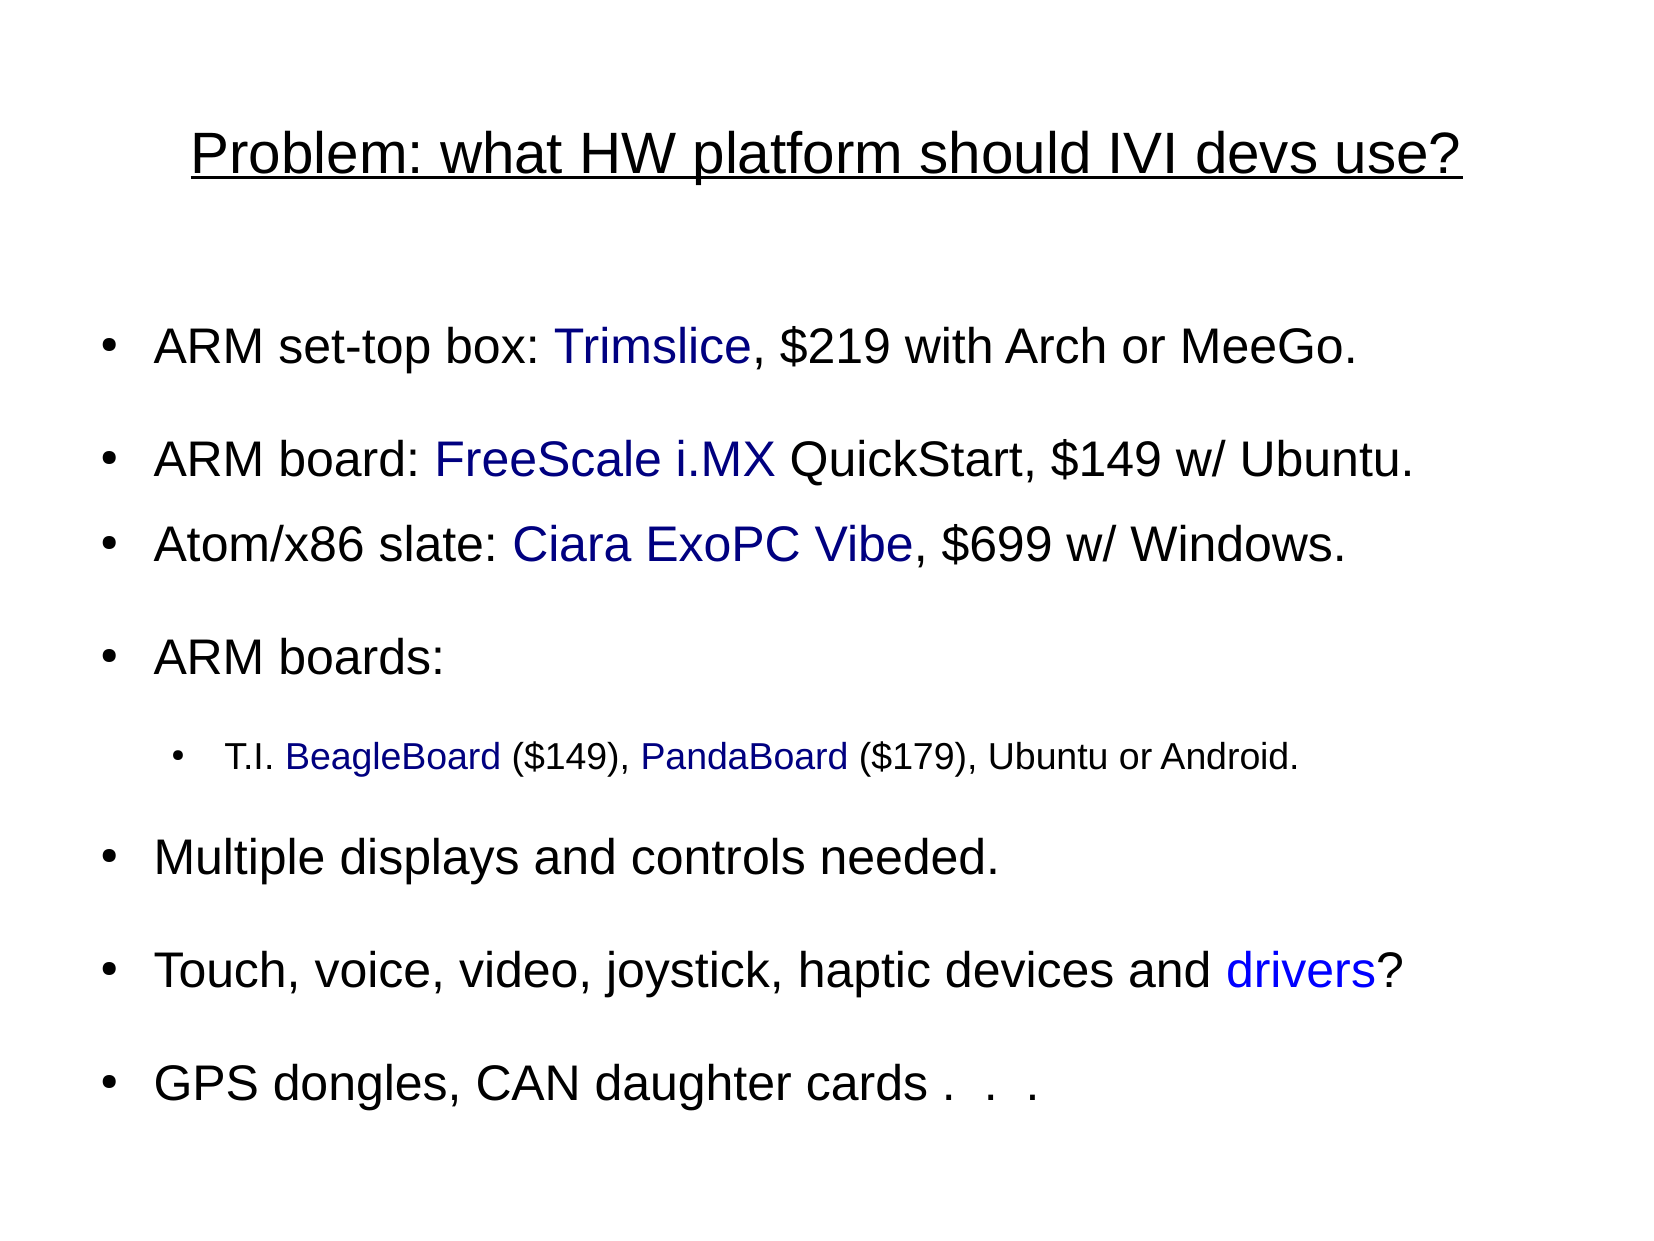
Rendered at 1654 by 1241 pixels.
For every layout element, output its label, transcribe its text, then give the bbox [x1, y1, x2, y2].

list ARM set-top box: Trimslice, $219 with Arch or MeeGo. ARM board: FreeScale i.MX QuickStart, $149 w/ Ubuntu. Atom/x86 slate: Ciara ExoPC Vibe, $699 w/ Windows. ARM boards: T.I. BeagleBoard ($149), PandaBoard ($179), Ubuntu or Android. Multiple displays and controls needed. Touch, voice, video, joystick, haptic devices and drivers? GPS dongles, CAN daughter cards . . . [82, 290, 1571, 1094]
title Problem: what HW platform should IVI devs use? [82, 49, 1571, 257]
